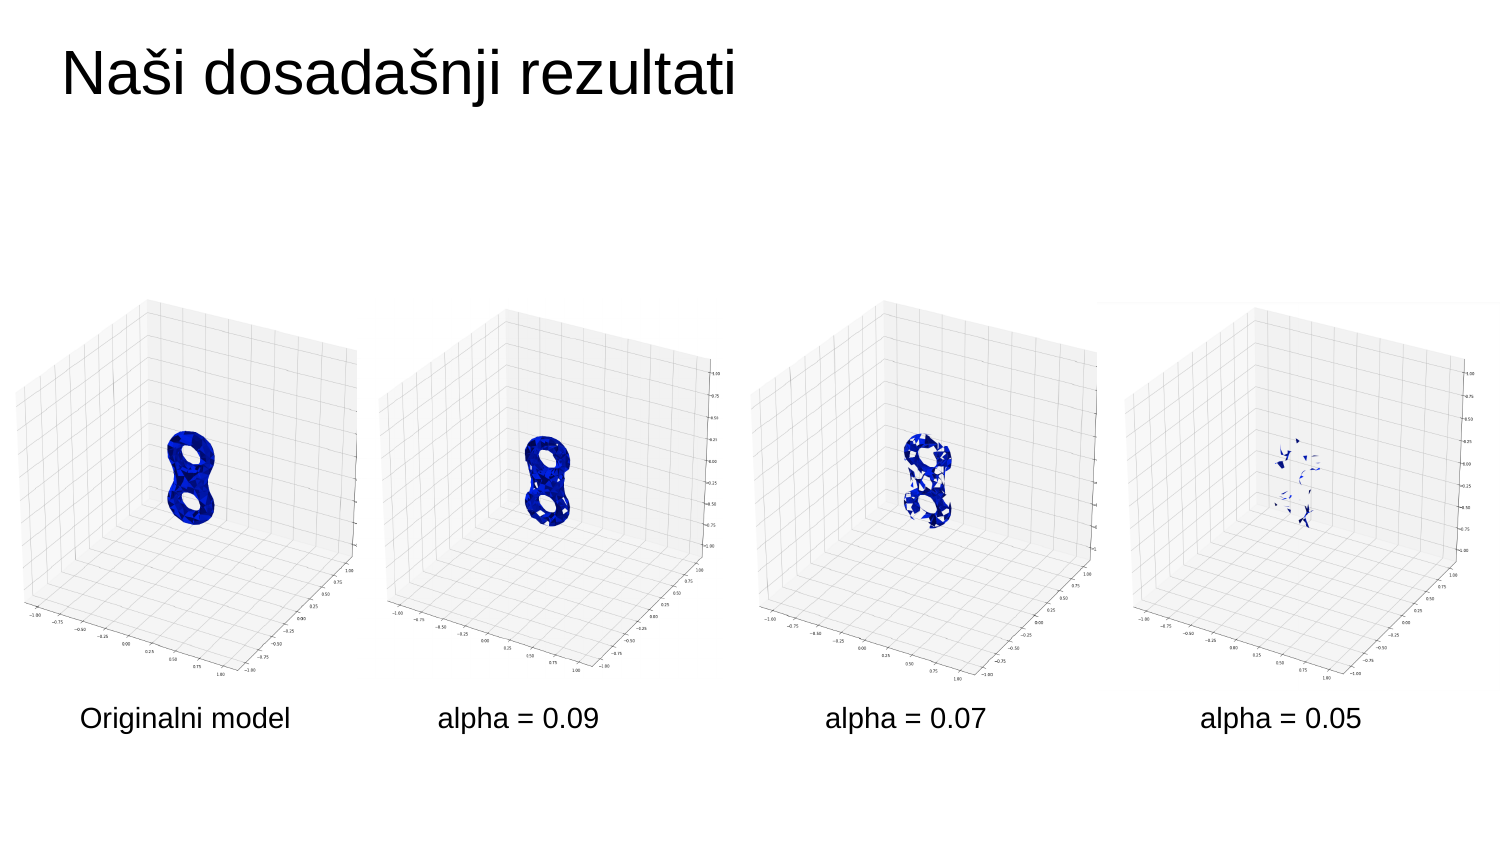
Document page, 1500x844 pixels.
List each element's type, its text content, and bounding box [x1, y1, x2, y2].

text_box alpha = 0.07 [810, 684, 1081, 775]
text_box Originalni model [64, 684, 313, 734]
text_box Naši dosadašnji rezultati [46, 17, 1314, 117]
picture [0, 292, 1500, 691]
text_box alpha = 0.09 [422, 684, 694, 775]
text_box alpha = 0.05 [1185, 684, 1456, 775]
